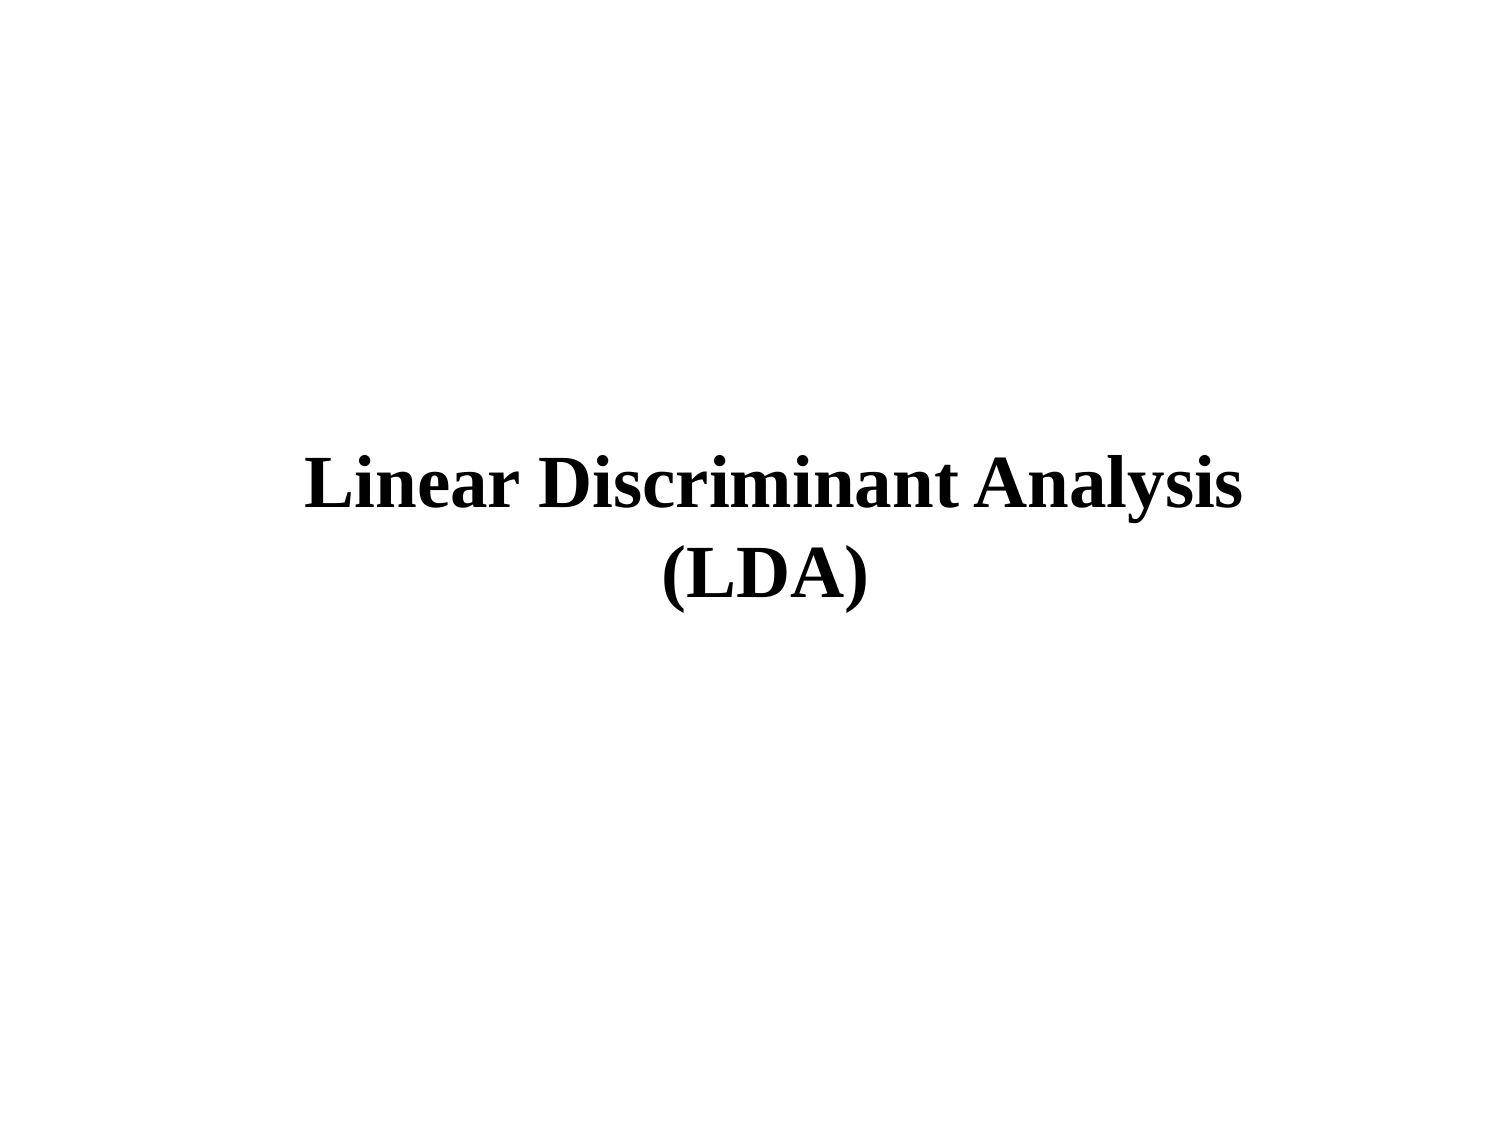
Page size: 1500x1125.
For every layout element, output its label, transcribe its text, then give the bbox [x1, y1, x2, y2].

text_box Linear Discriminant Analysis (LDA) [224, 425, 1325, 620]
